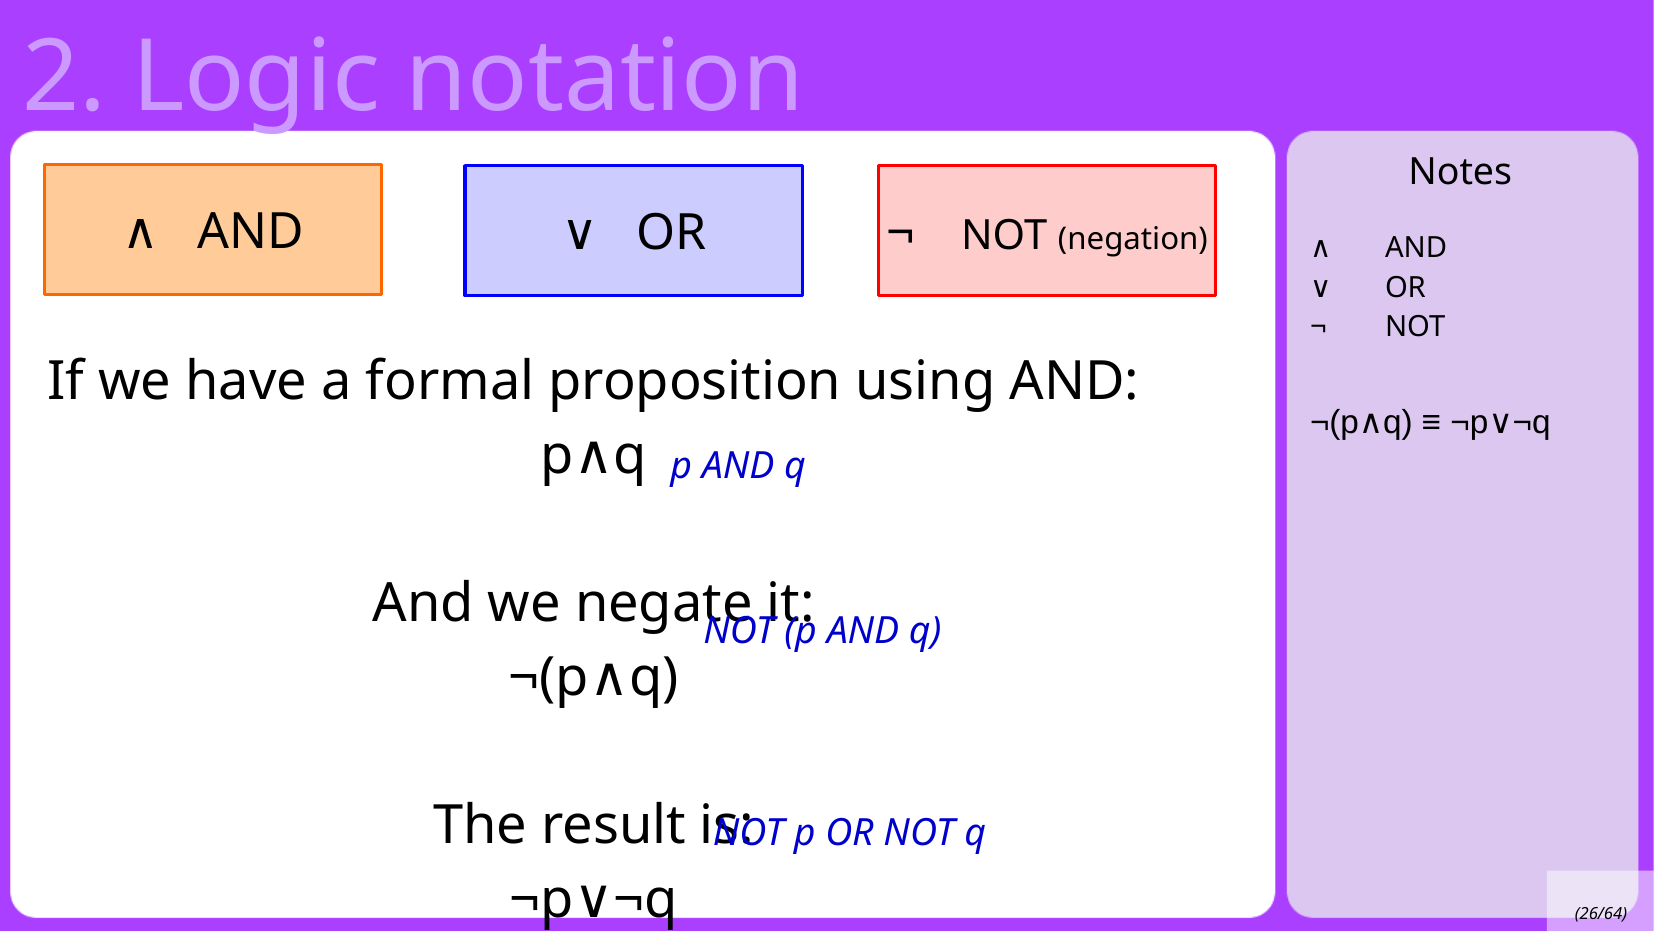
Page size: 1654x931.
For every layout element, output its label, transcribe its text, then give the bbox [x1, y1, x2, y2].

text_box p AND q [652, 427, 1056, 491]
text_box NOT (p AND q) [685, 593, 1089, 657]
text_box (<number>/64) [1546, 877, 1654, 931]
text_box ∧ AND [44, 164, 382, 295]
text_box ∧ AND ∨ OR ¬ NOT [1310, 226, 1612, 333]
text_box Notes [1290, 141, 1631, 199]
title 2. Logic notation [22, 13, 1511, 130]
text_box ¬ NOT (negation) [878, 165, 1216, 296]
text_box If we have a formal proposition using AND: p∧q And we negate it: ¬(p∧q) The result is: ¬p∨¬q [47, 341, 1244, 828]
text_box NOT p OR NOT q [695, 794, 1099, 858]
text_box ¬(p∧q) ≡ ¬p∨¬q [1310, 403, 1612, 510]
text_box ∨ OR [465, 165, 803, 296]
table_cell False [1546, 870, 1654, 877]
picture [0, 0, 1654, 931]
